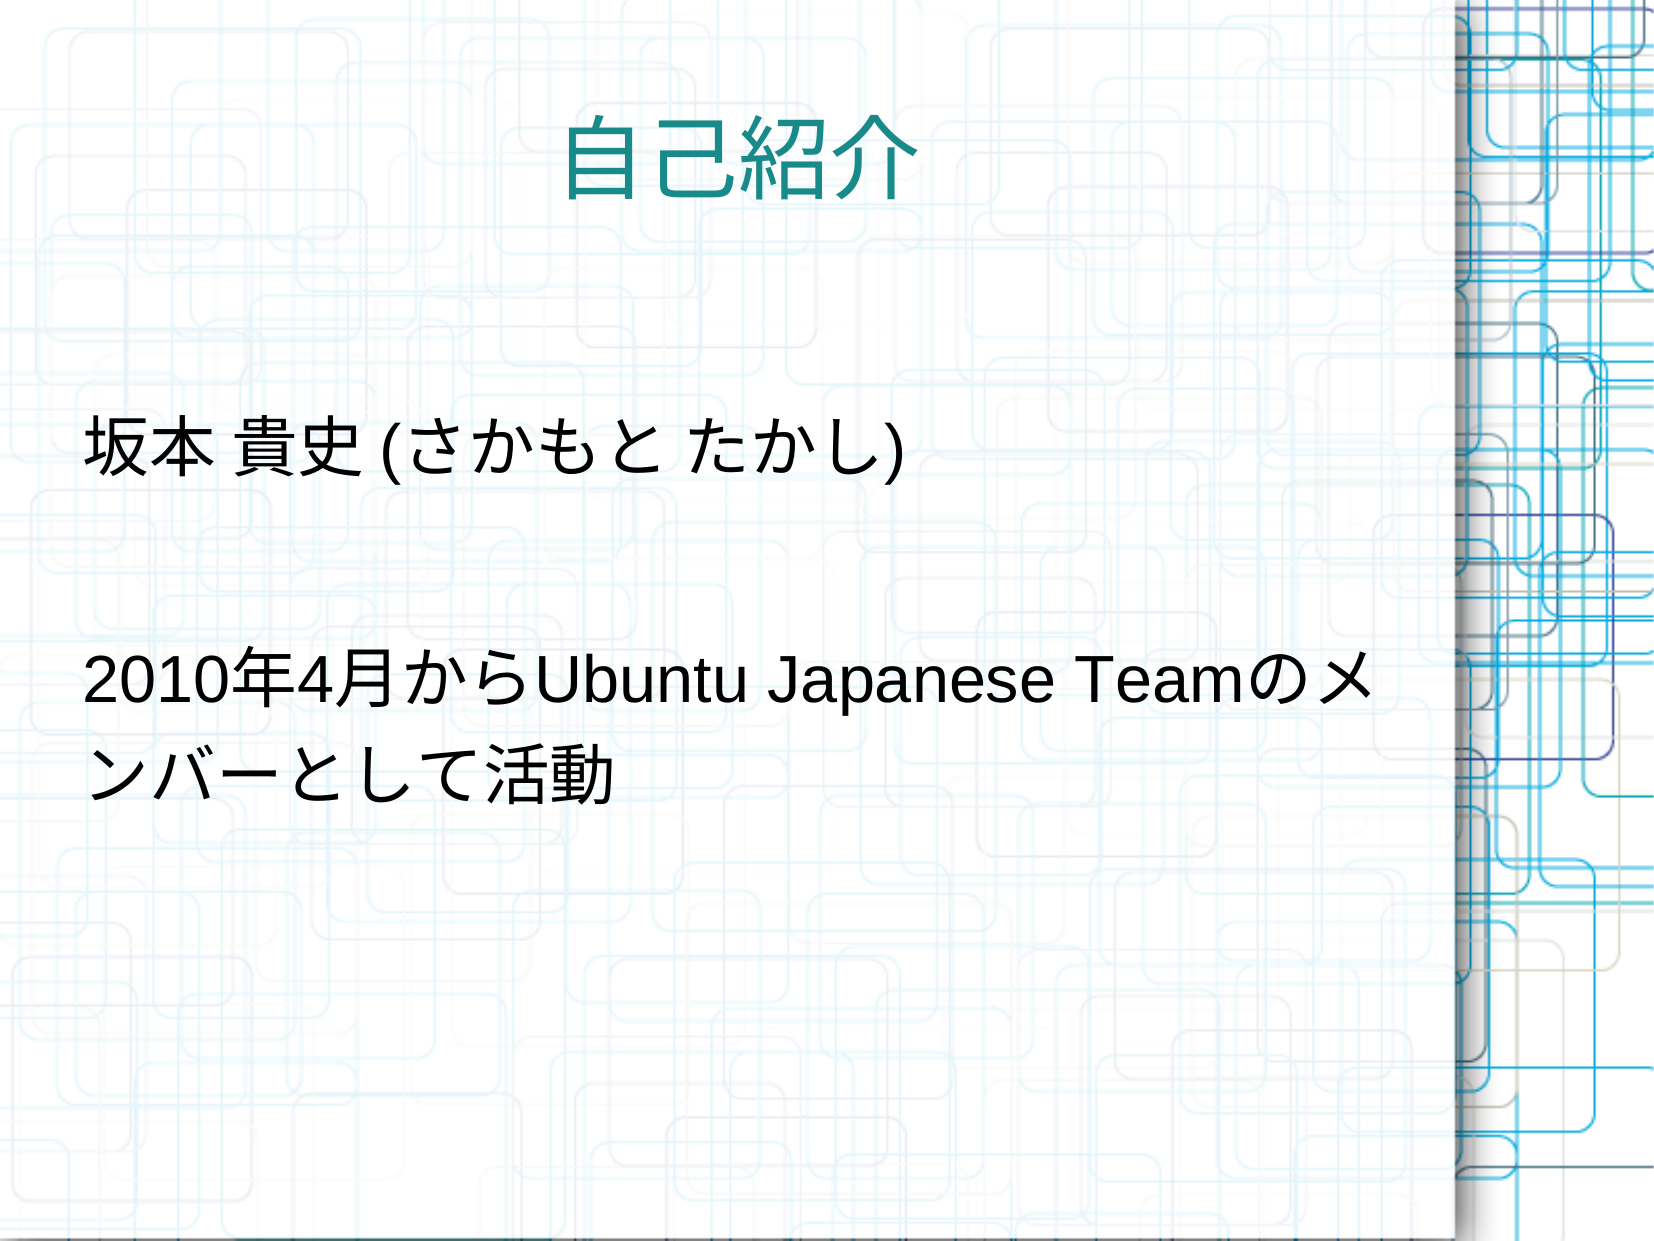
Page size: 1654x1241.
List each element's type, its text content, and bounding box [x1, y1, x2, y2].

picture [0, 0, 1654, 1241]
list 坂本 貴史 (さかもと たかし) 2010年4月からUbuntu Japanese Teamのメンバーとして活動 [82, 290, 1418, 1010]
title 自己紹介 [59, 49, 1418, 257]
